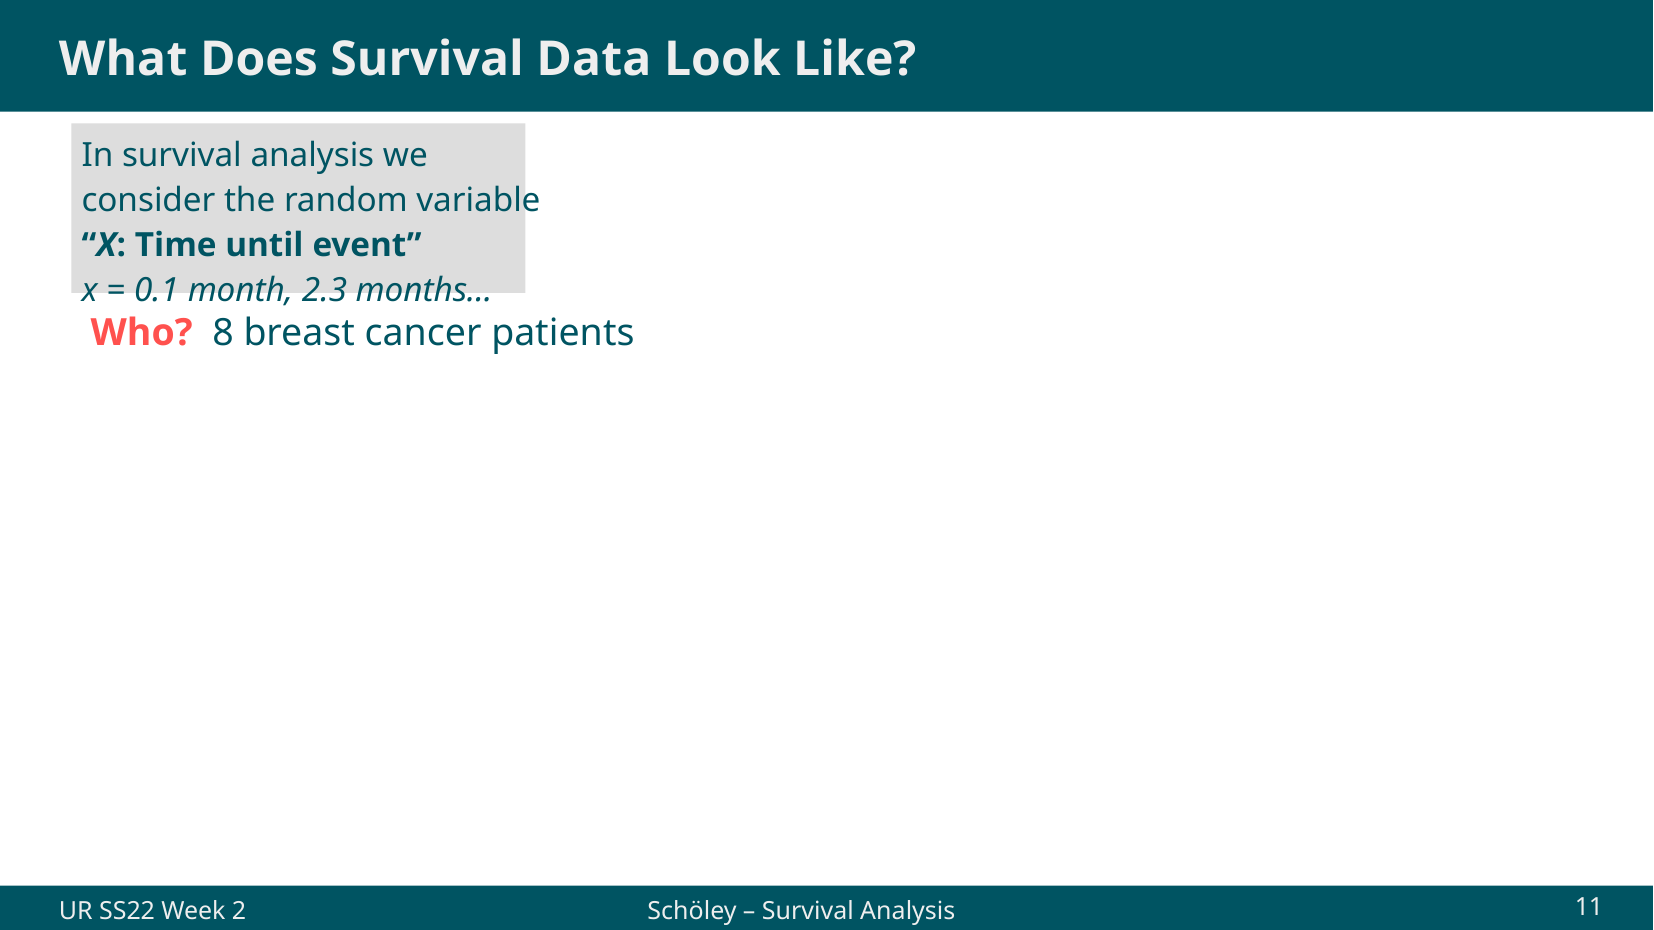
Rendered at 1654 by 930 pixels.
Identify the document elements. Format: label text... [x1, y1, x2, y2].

text_box Who? 8 breast cancer patients [75, 297, 759, 533]
title What Does Survival Data Look Like? [58, 0, 1594, 117]
text_box In survival analysis we consider the random variable “X: Time until event” x = 0.1 month, 2.3 months… [66, 123, 526, 293]
